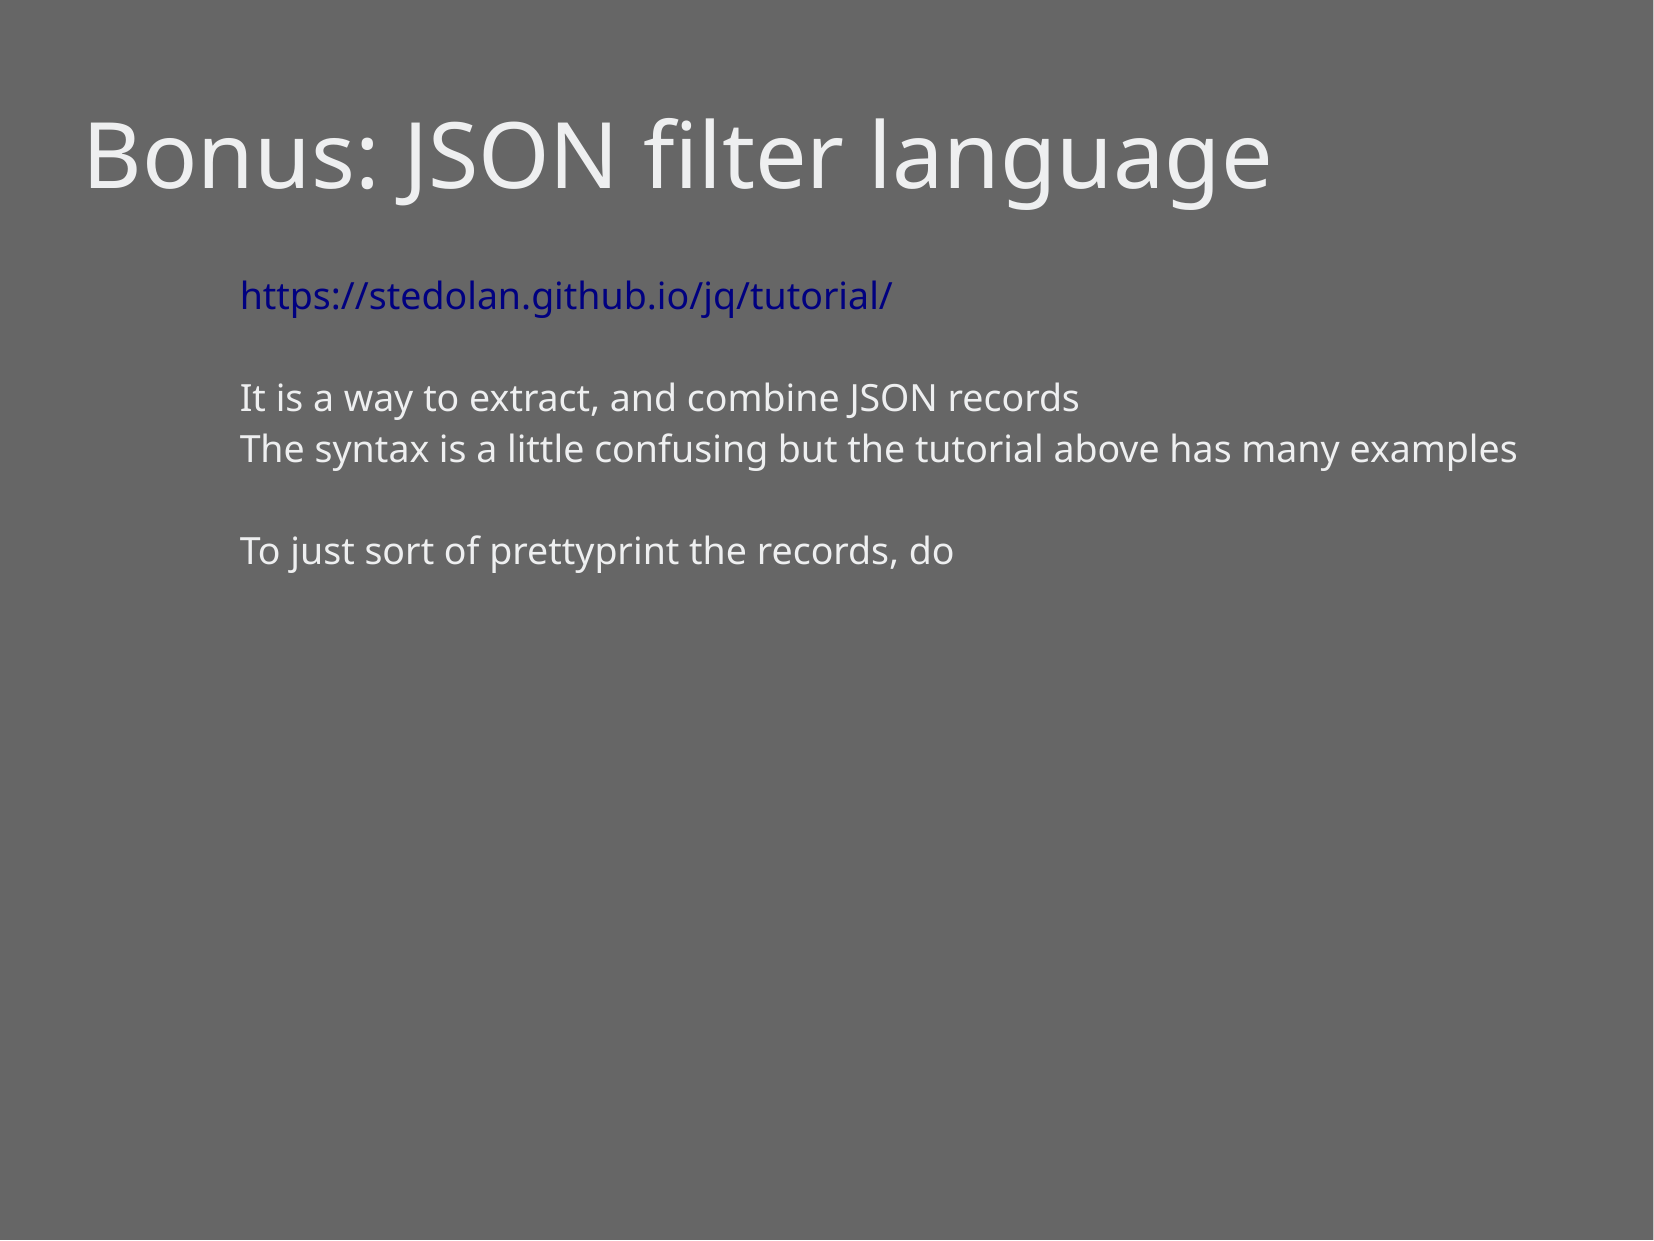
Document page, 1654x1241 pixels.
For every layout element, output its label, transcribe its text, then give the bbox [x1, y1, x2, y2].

text_box https://stedolan.github.io/jq/tutorial/ It is a way to extract, and combine JSON records The syntax is a little confusing but the tutorial above has many examples To just sort of prettyprint the records, do [225, 262, 1538, 976]
title Bonus: JSON filter language [82, 49, 1571, 257]
